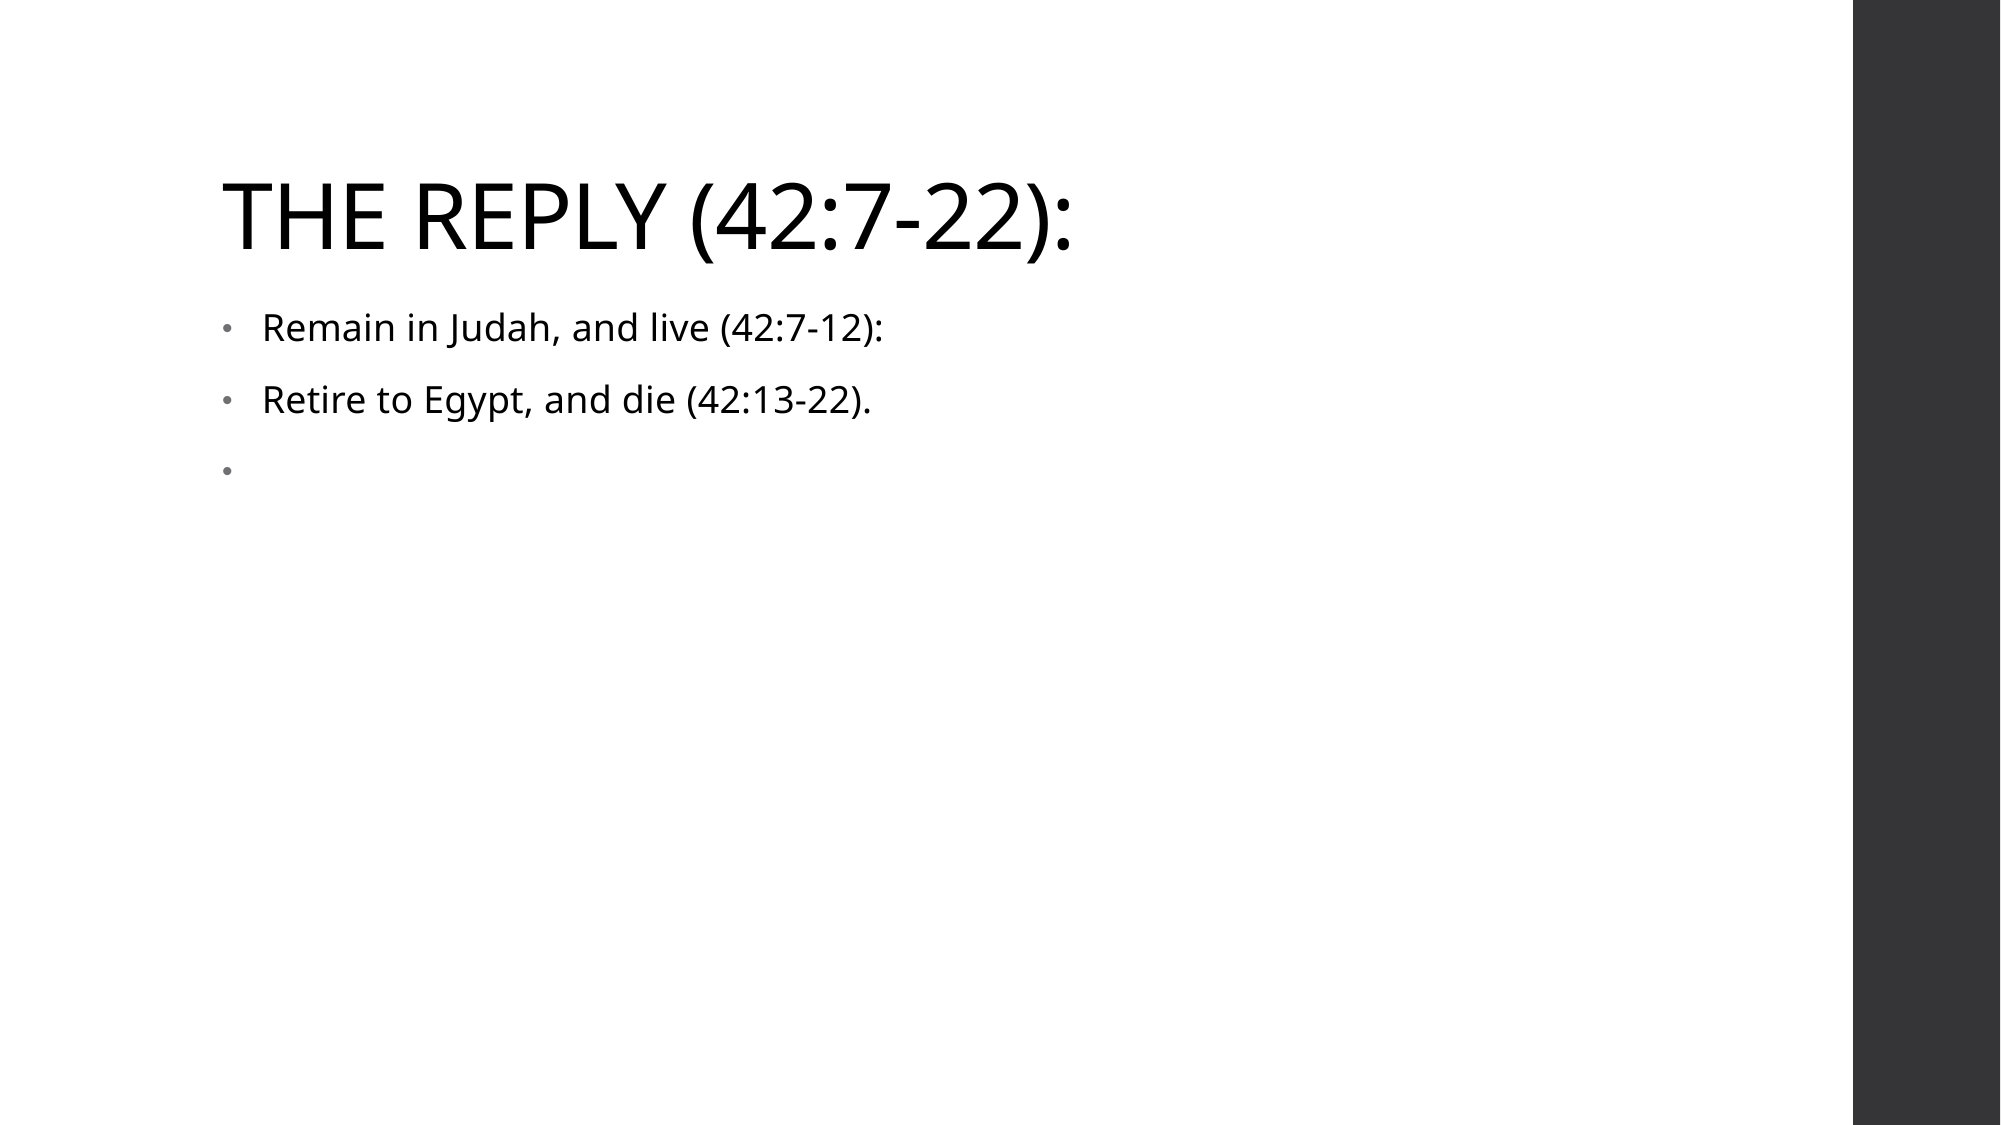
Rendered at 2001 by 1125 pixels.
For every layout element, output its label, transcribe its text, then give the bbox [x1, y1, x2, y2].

list Remain in Judah, and live (42:7-12): Retire to Egypt, and die (42:13-22). [206, 299, 1617, 1014]
title THE REPLY (42:7-22): [206, 60, 1797, 278]
